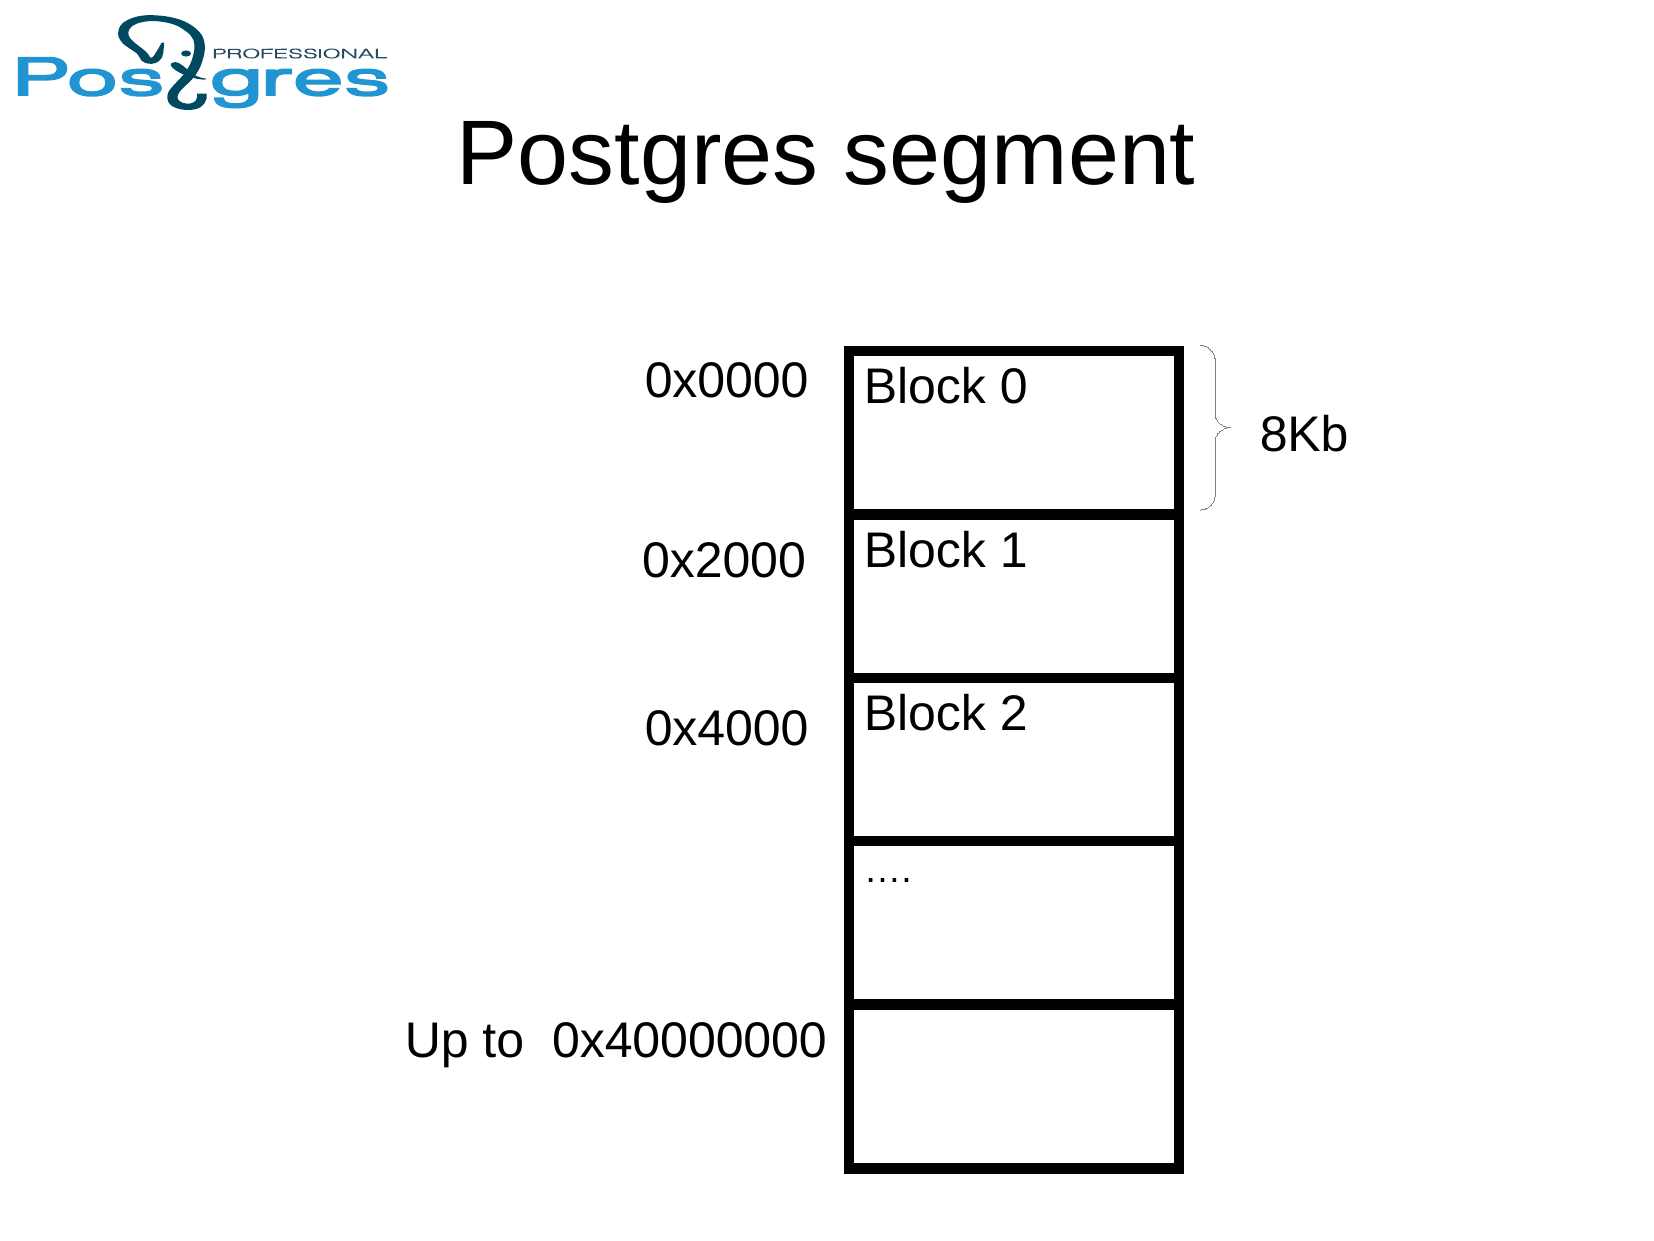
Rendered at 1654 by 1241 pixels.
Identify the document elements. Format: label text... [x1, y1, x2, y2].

text_box 8Kb [1245, 398, 1411, 470]
table_cell Block 2 [854, 683, 1174, 836]
table_header Block 0 [854, 356, 1174, 509]
table_cell …. [854, 846, 1174, 999]
text_box Up to 0x40000000 [390, 1005, 871, 1076]
table_cell [854, 1010, 1174, 1163]
text_box 0x4000 [630, 693, 824, 764]
text_box 0x2000 [627, 525, 821, 596]
table_cell Block 1 [854, 520, 1174, 673]
title Postgres segment [82, 49, 1571, 257]
text_box 0x0000 [630, 345, 824, 416]
